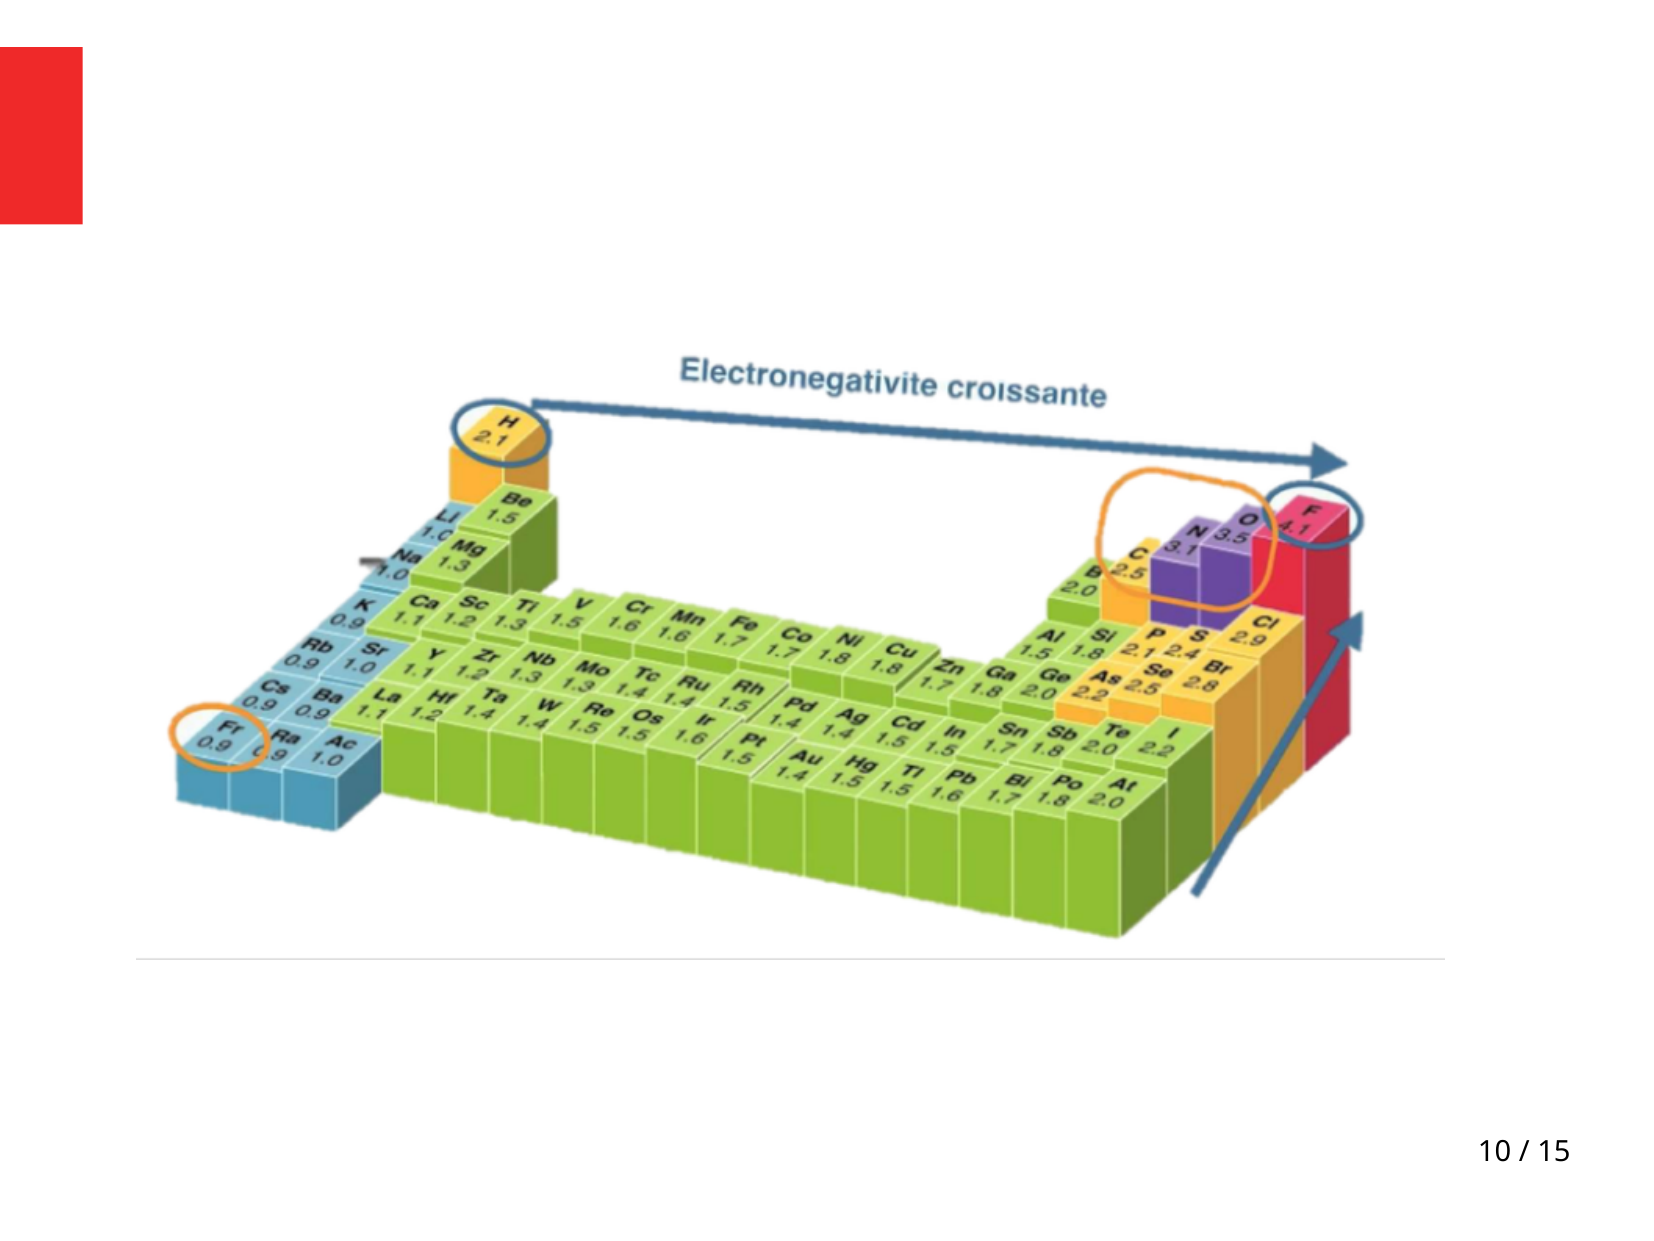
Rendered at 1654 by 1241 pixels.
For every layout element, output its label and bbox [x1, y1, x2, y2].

picture [136, 237, 1445, 960]
